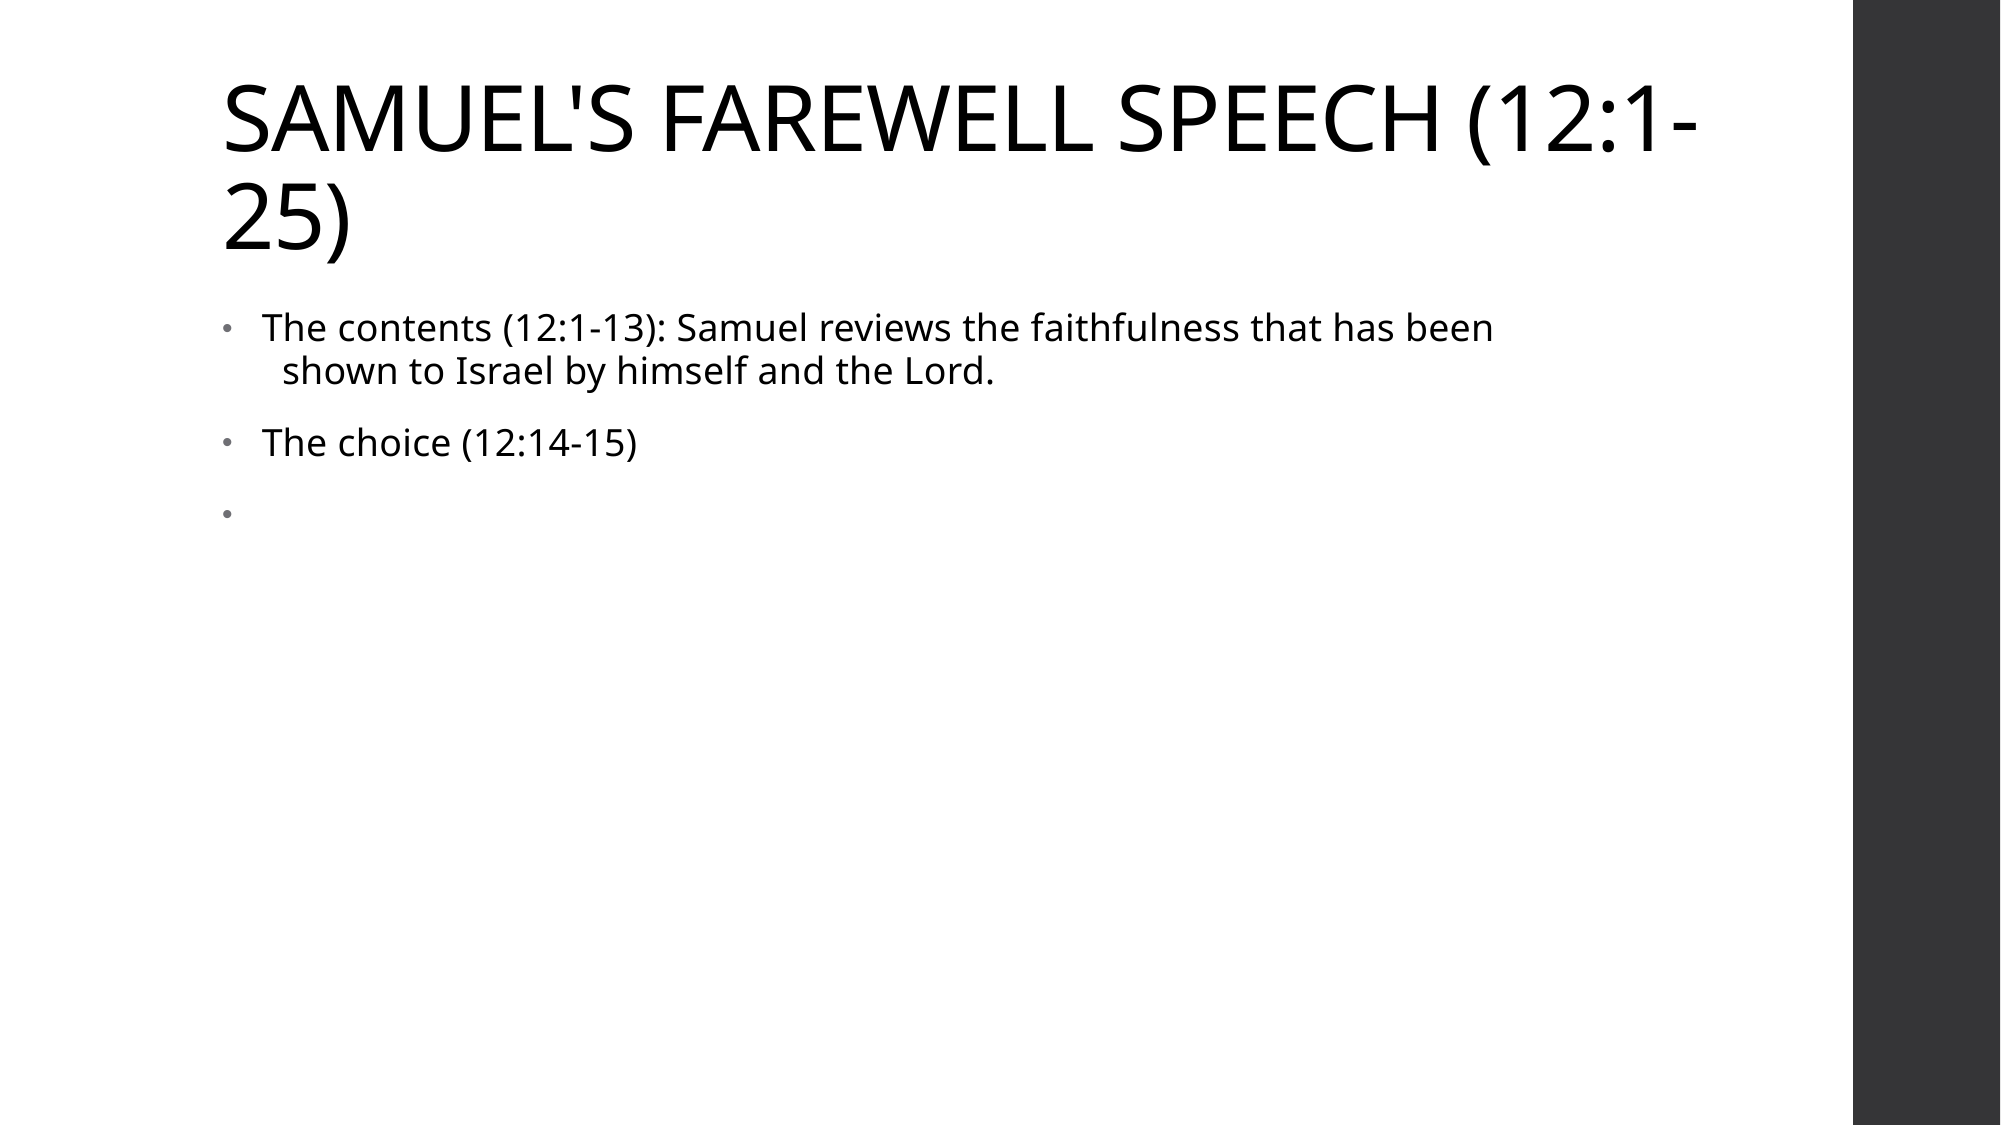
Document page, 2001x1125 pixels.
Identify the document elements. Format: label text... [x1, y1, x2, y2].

list The contents (12:1-13): Samuel reviews the faithfulness that has been shown to Israel by himself and the Lord. The choice (12:14-15) [206, 299, 1617, 1014]
title SAMUEL'S FAREWELL SPEECH (12:1-25) [206, 60, 1797, 278]
